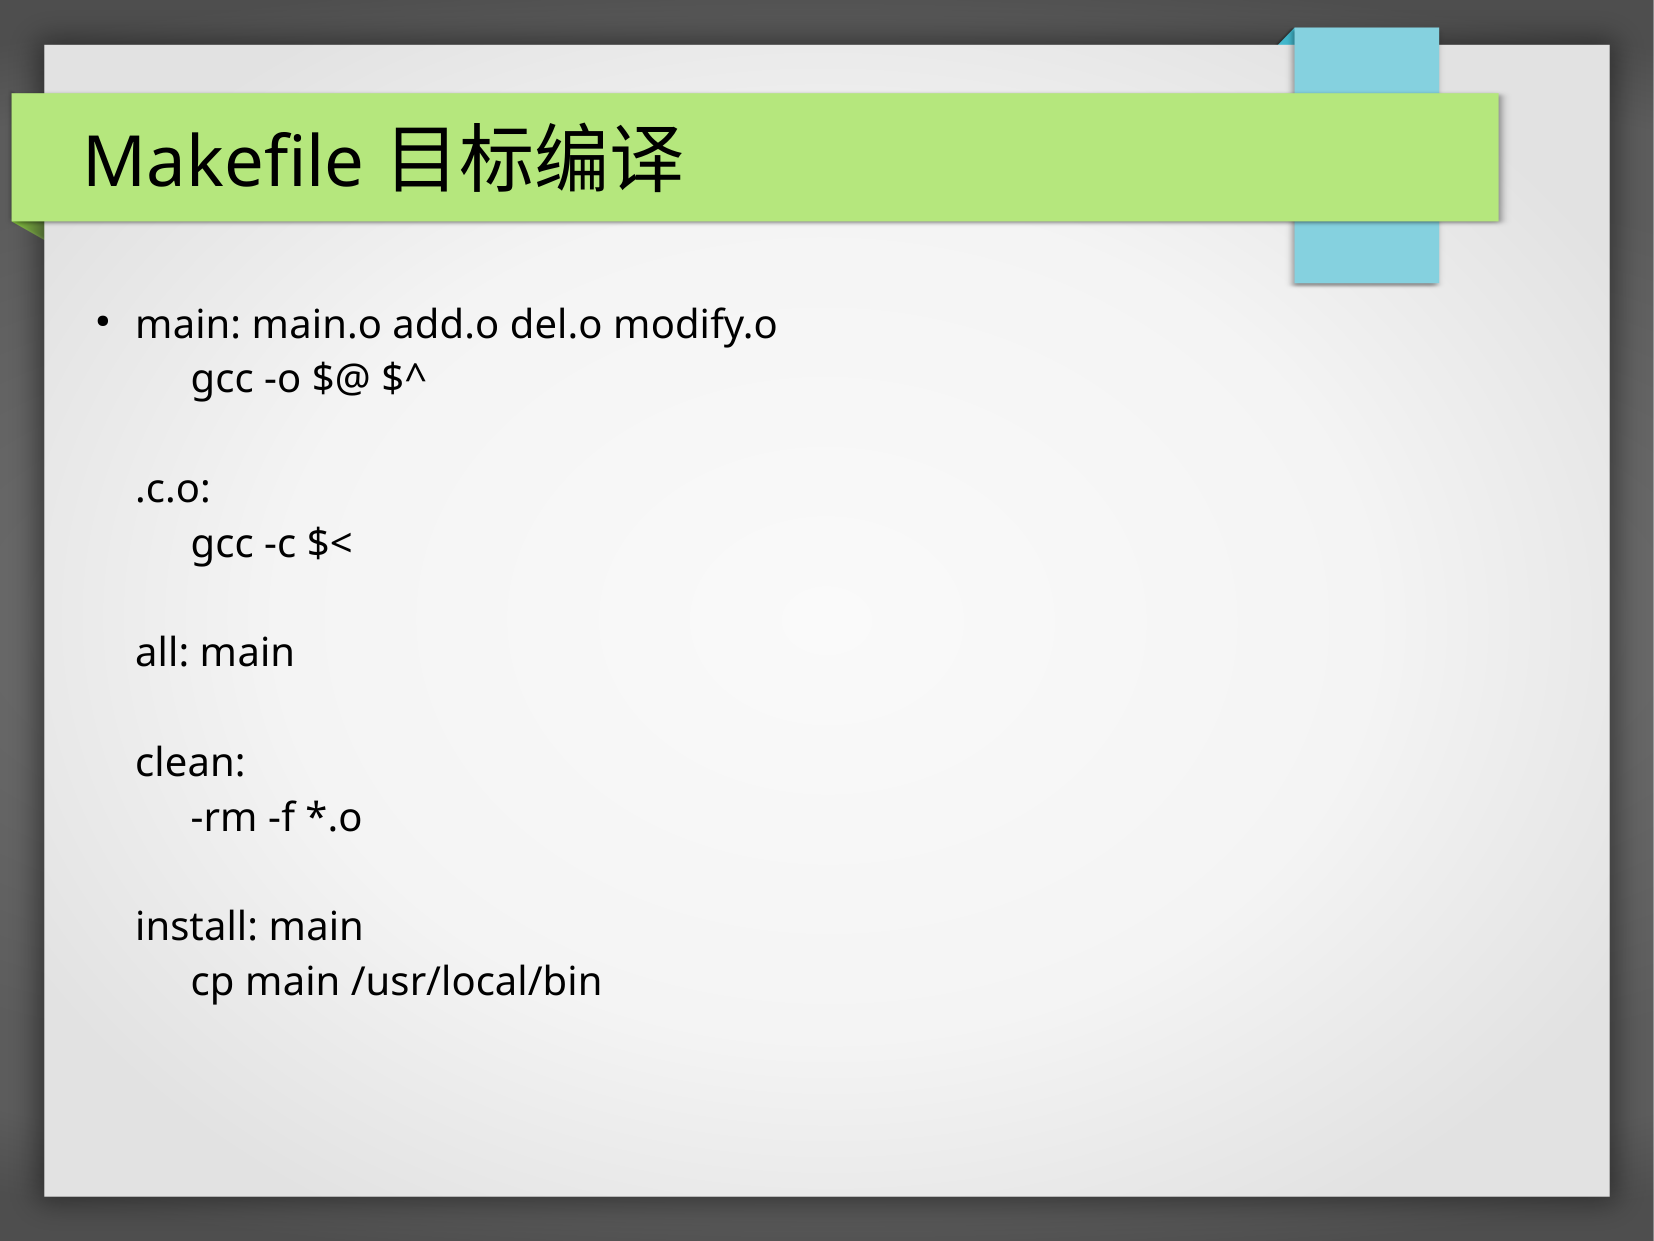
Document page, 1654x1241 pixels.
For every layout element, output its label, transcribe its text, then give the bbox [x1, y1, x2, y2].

title Makefile目标编译 [82, 94, 1264, 213]
picture [0, 0, 1654, 1241]
list main: main.o add.o del.o modify.o gcc -o $@ $^ .c.o: gcc -c $< all: main clean: -rm -f *.o install: main cp main /usr/local/bin [82, 295, 1571, 1015]
